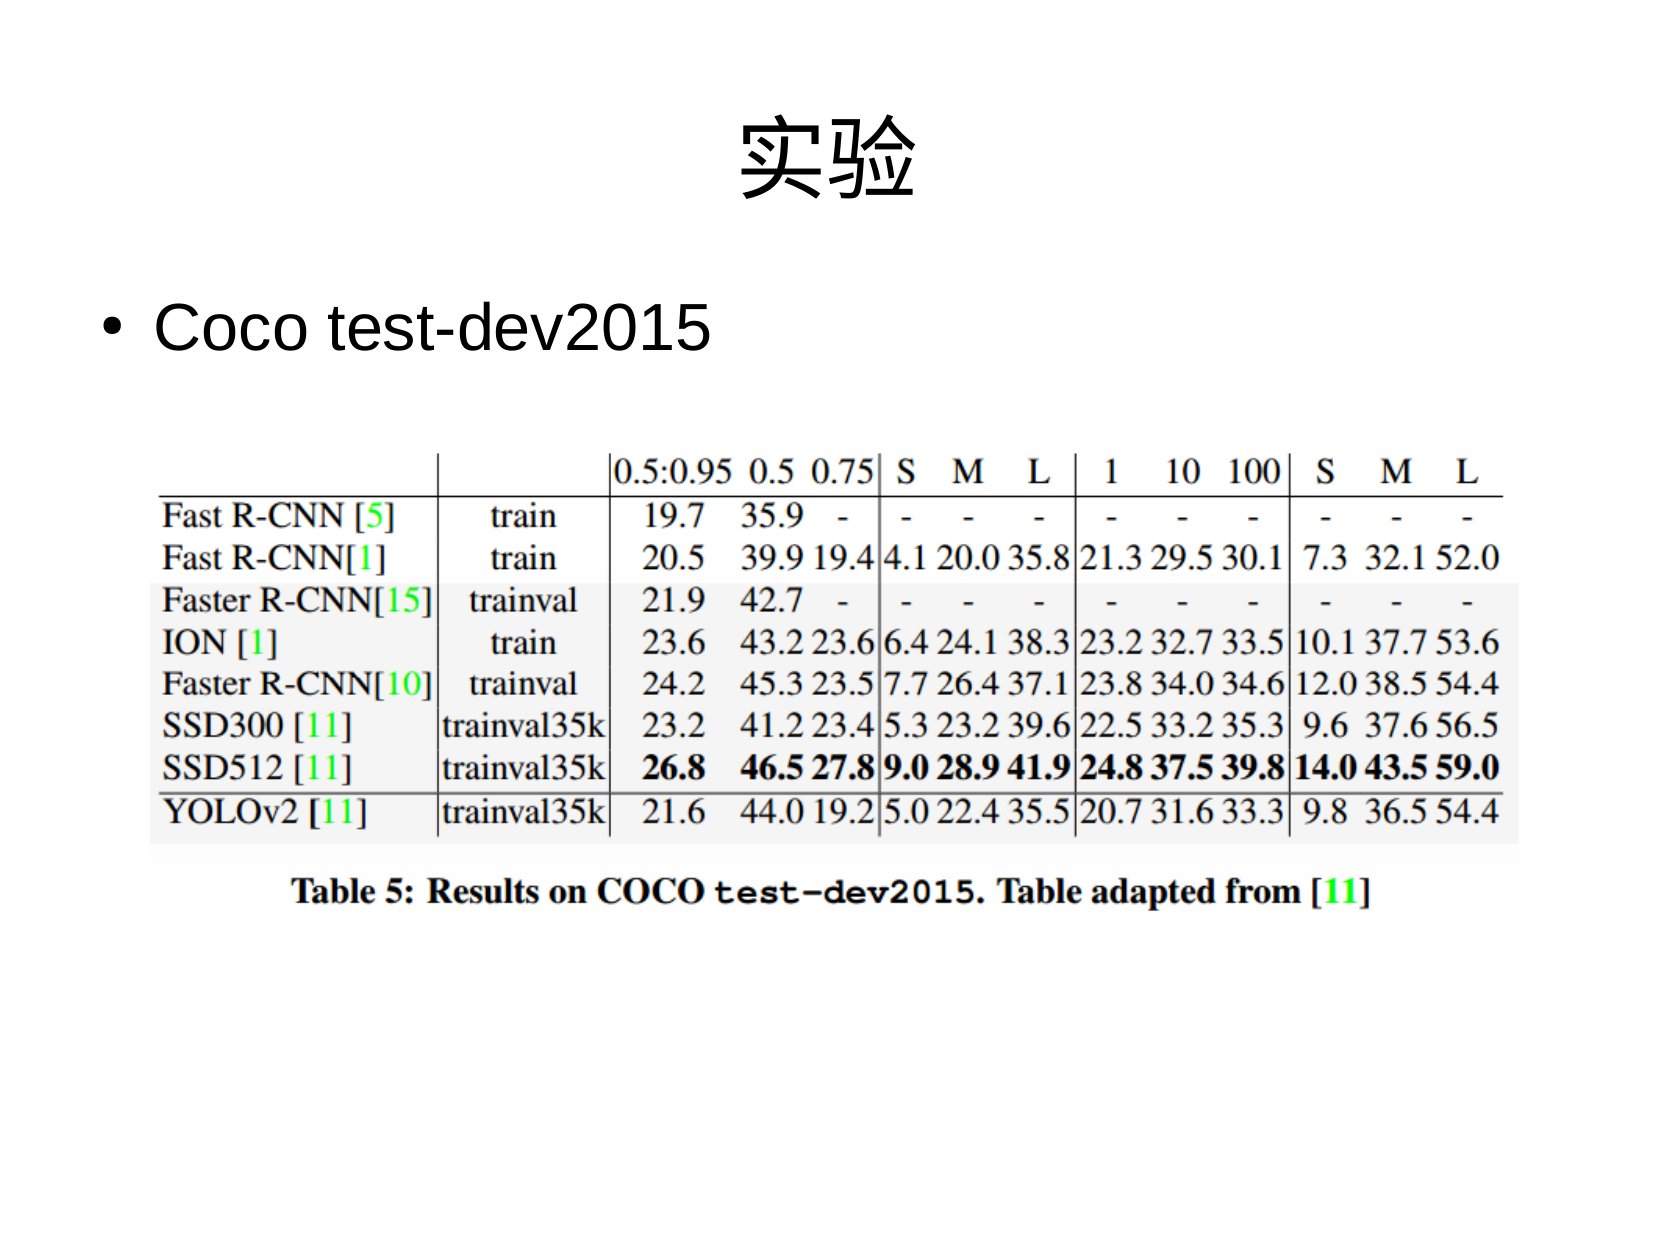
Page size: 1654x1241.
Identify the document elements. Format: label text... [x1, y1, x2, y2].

title 实验 [82, 49, 1571, 257]
list Coco test-dev2015 [82, 290, 1571, 1010]
picture [150, 438, 1519, 922]
